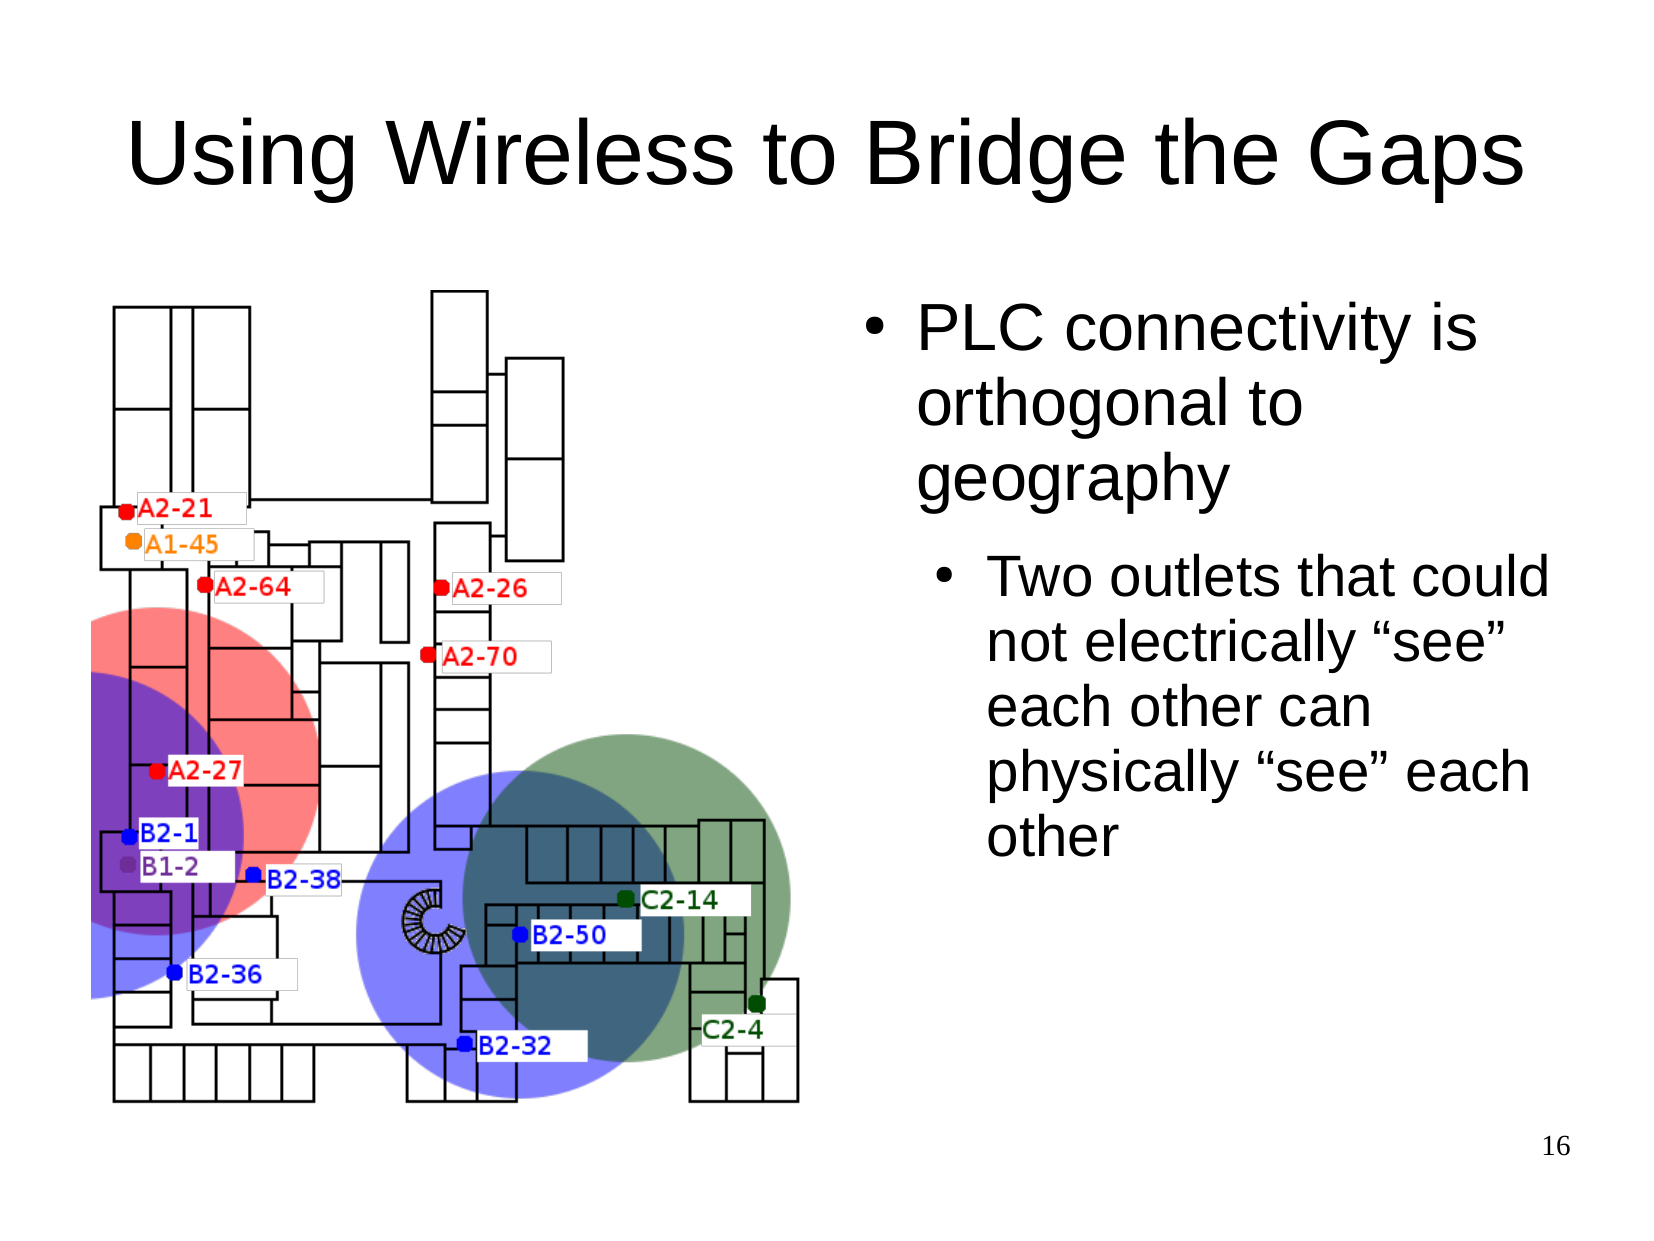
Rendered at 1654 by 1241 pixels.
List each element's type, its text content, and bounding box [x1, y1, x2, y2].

picture [91, 290, 801, 1109]
title Using Wireless to Bridge the Gaps [82, 49, 1571, 257]
list PLC connectivity is orthogonal to geography Two outlets that could not electrically “see” each other can physically “see” each other [845, 290, 1572, 1109]
